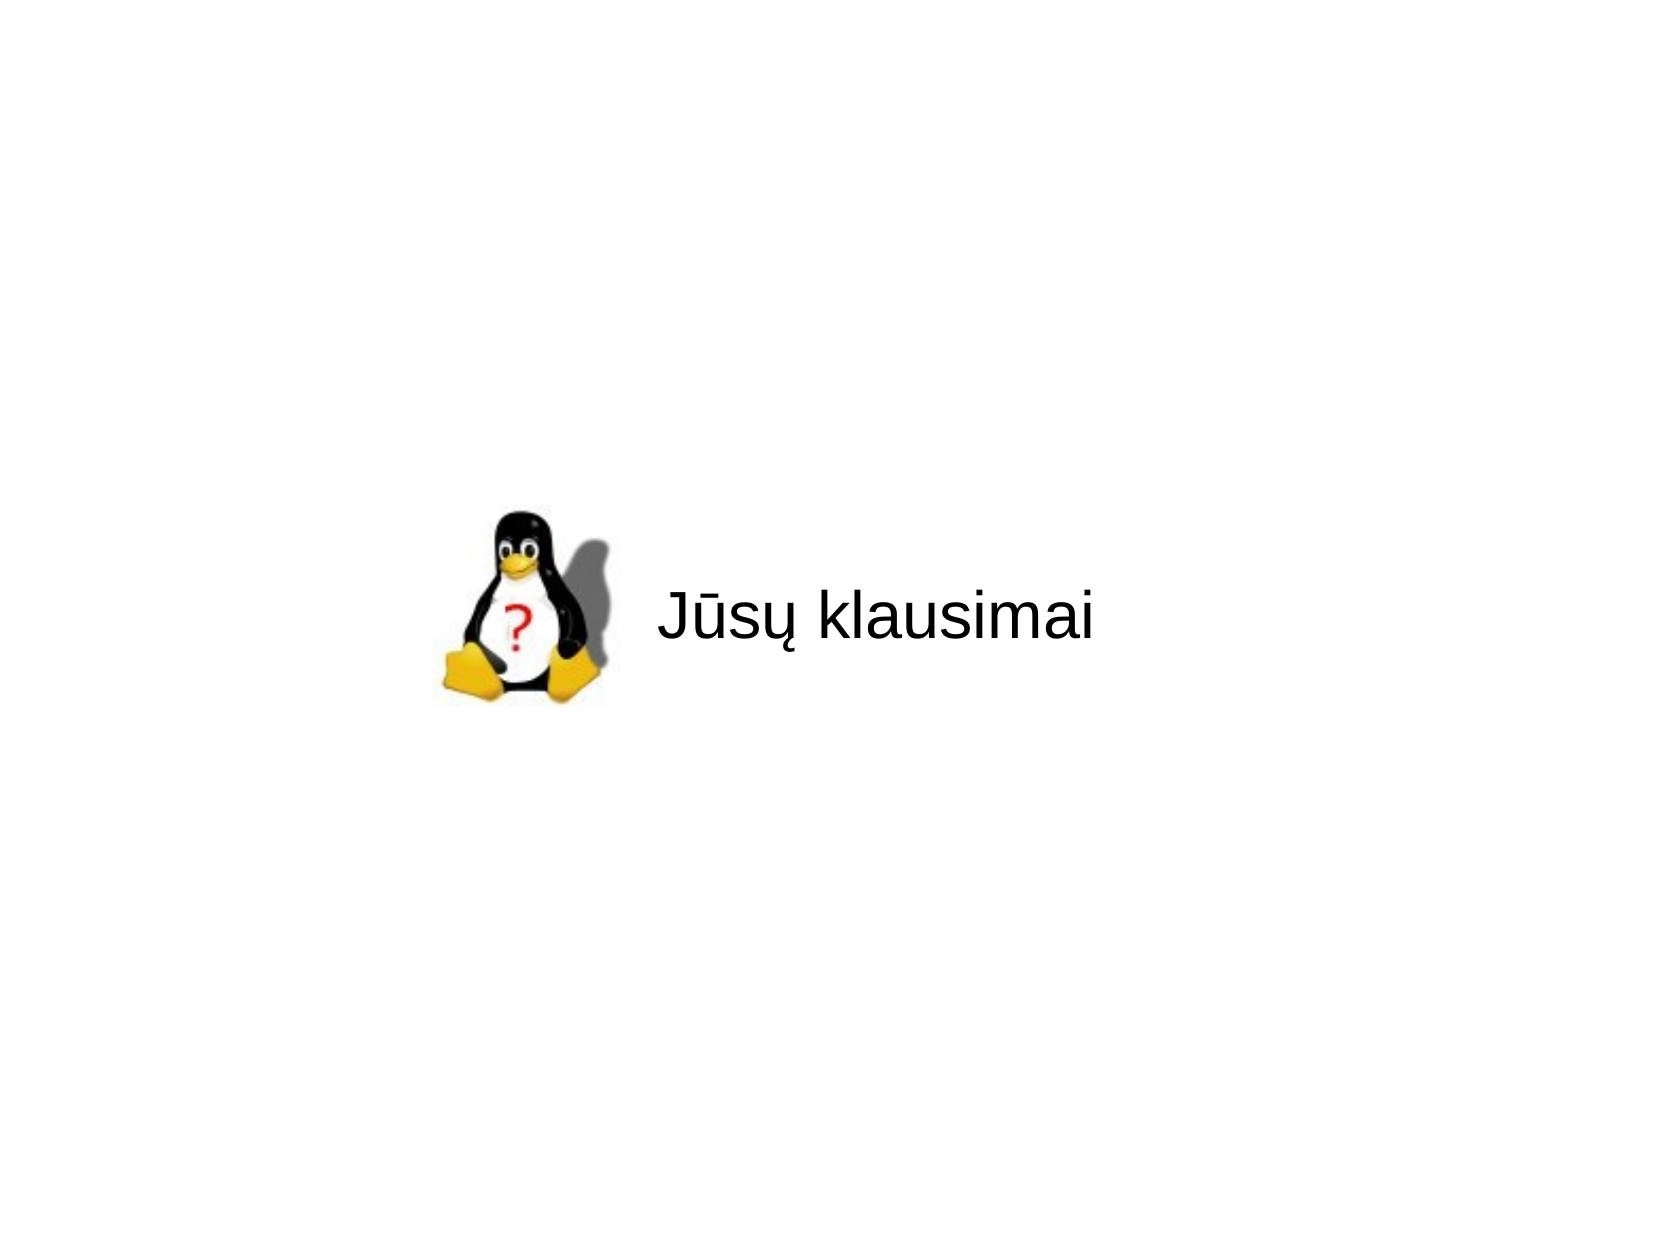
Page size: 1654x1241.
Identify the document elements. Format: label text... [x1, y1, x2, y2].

picture [366, 503, 684, 715]
text_box Jūsų klausimai [643, 570, 1111, 660]
